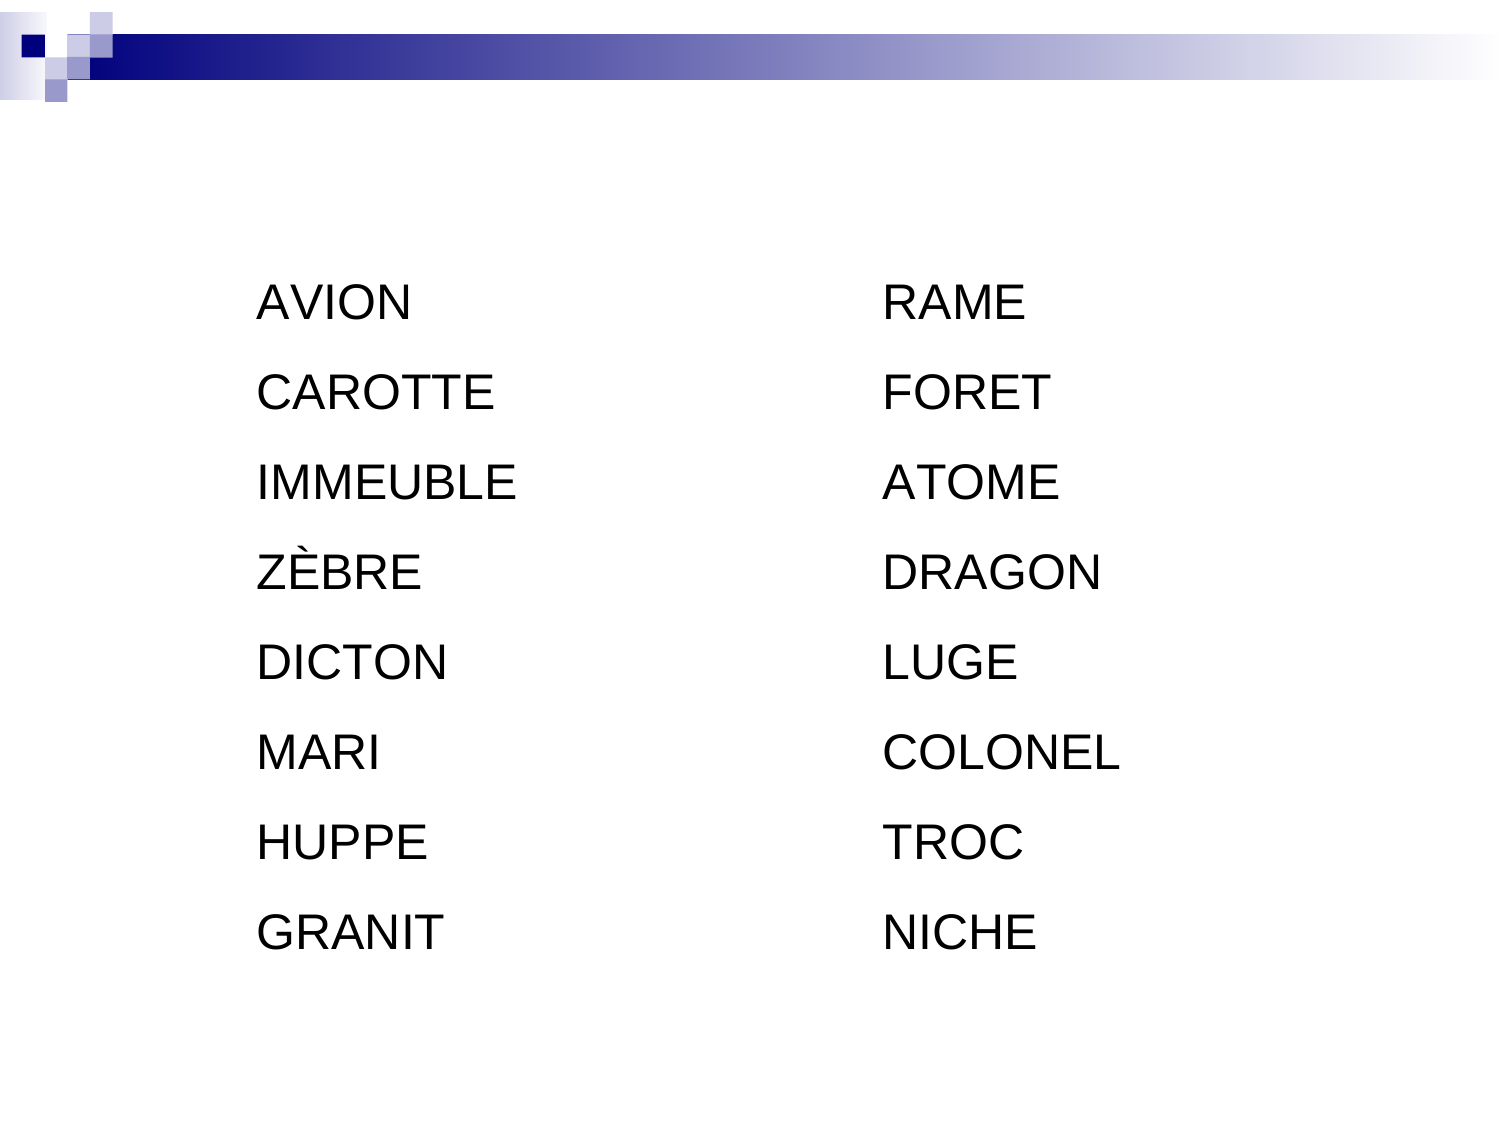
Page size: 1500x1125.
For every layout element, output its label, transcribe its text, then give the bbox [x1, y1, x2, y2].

text_box RAME FORET ATOME DRAGON LUGE COLONEL TROC NICHE [868, 231, 1178, 968]
text_box AVION CAROTTE IMMEUBLE ZÈBRE DICTON MARI HUPPE GRANIT [242, 231, 561, 968]
